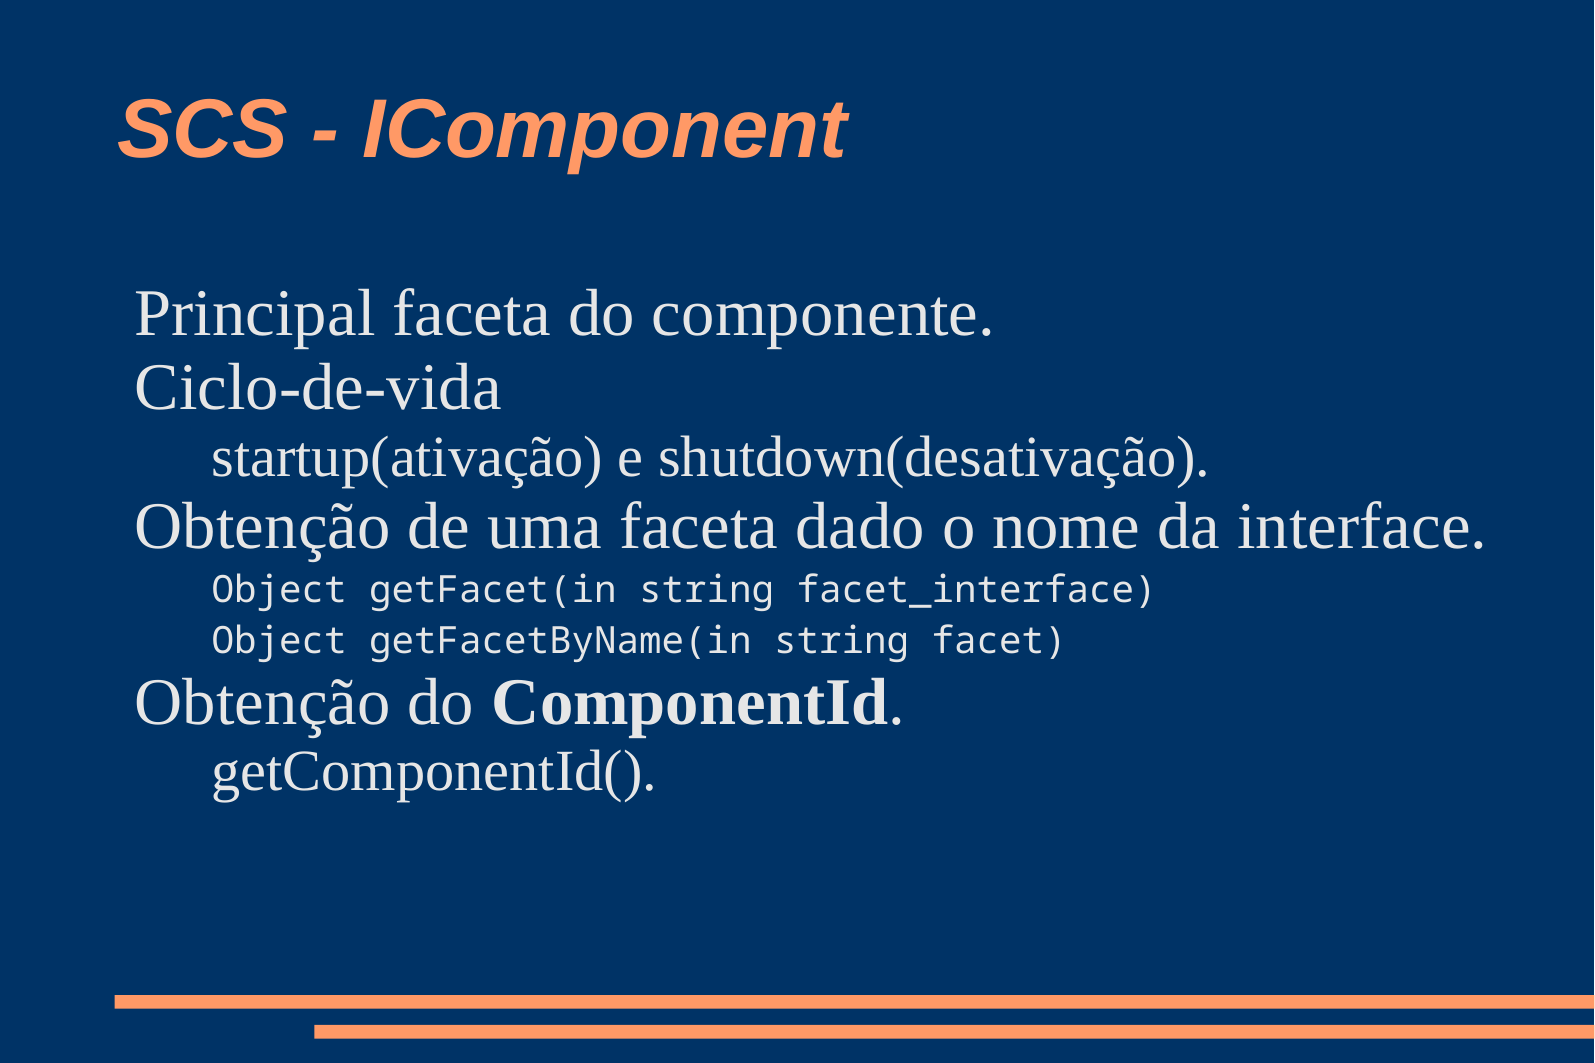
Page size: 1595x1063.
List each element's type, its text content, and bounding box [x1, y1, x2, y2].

list Principal faceta do componente. Ciclo-de-vida startup(ativação) e shutdown(desativação). Obtenção de uma faceta dado o nome da interface. Object getFacet(in string facet_interface) Object getFacetByName(in string facet) Obtenção do ComponentId. getComponentId(). [117, 276, 1505, 971]
title SCS - IComponent [117, 39, 1479, 218]
